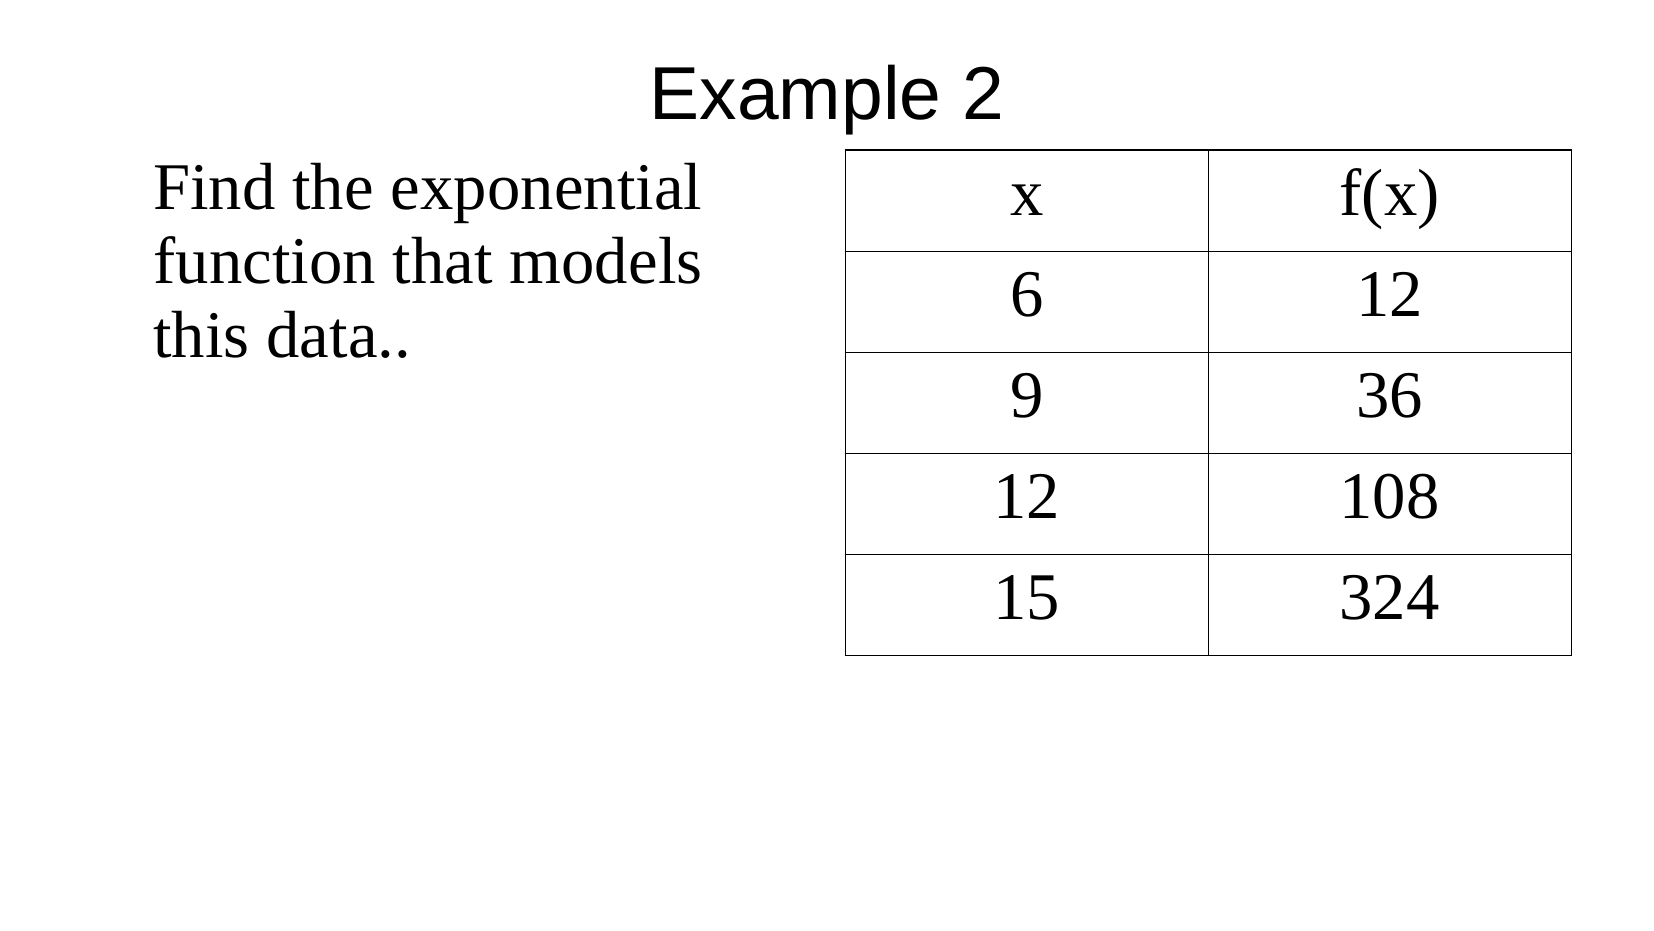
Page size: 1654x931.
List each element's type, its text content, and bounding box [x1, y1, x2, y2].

table_cell 9 [846, 353, 1208, 453]
table_header f(x) [1209, 151, 1571, 251]
title Example 2 [82, 37, 1571, 151]
table_cell 108 [1209, 454, 1571, 554]
table_header x [846, 151, 1208, 251]
table_cell 324 [1209, 555, 1571, 655]
list Find the exponential function that models this data.. [82, 150, 809, 826]
table_cell 36 [1209, 353, 1571, 453]
table_cell 12 [1209, 252, 1571, 352]
table_cell 12 [846, 454, 1208, 554]
table_cell 15 [846, 555, 1208, 655]
table_cell 6 [846, 252, 1208, 352]
